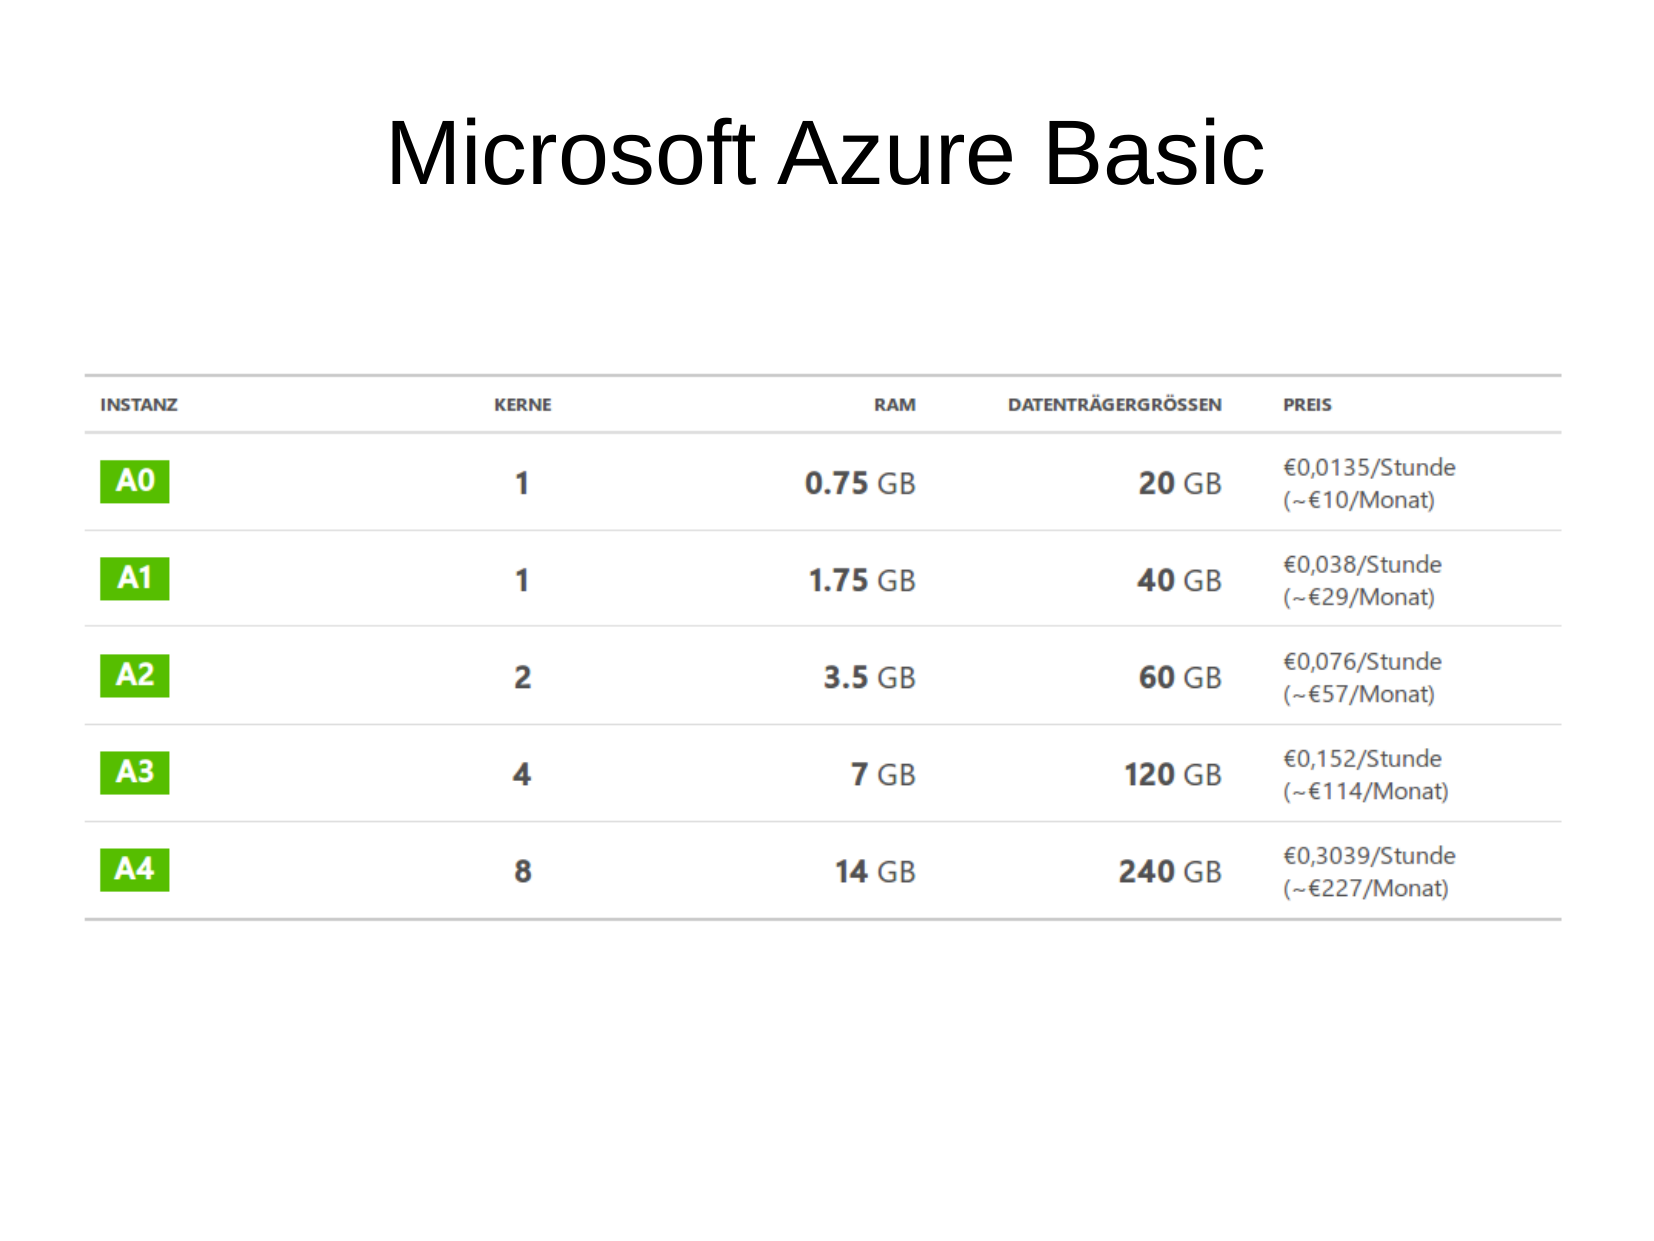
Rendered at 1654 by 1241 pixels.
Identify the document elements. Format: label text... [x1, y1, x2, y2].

title Microsoft Azure Basic [82, 49, 1571, 257]
picture [82, 368, 1571, 932]
